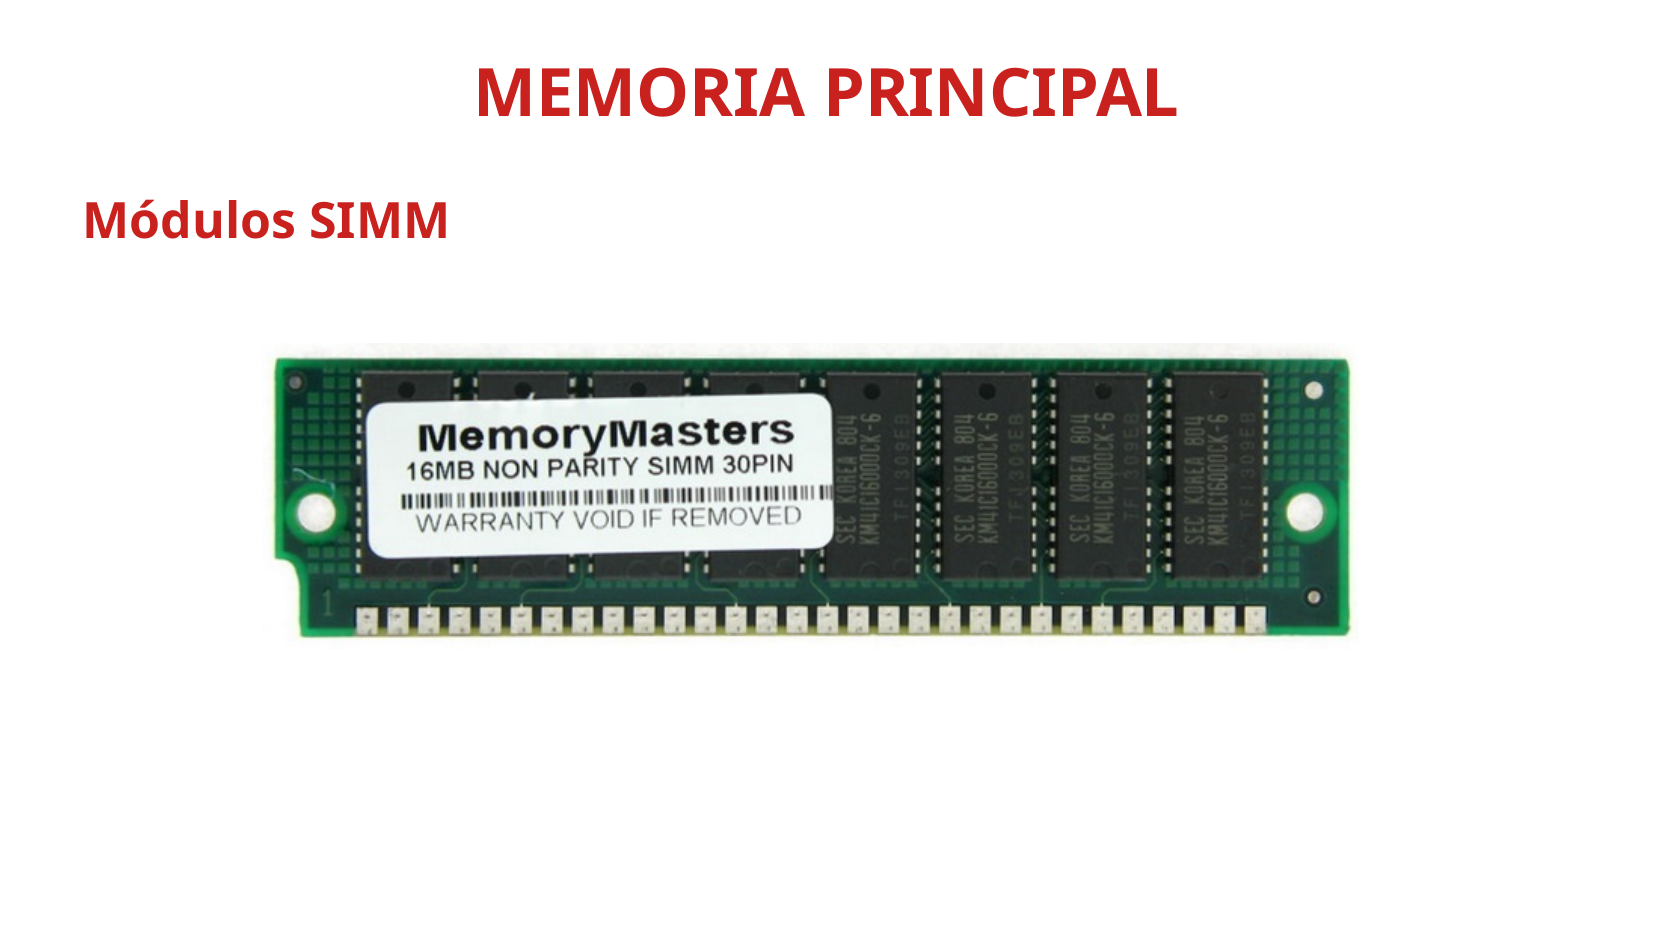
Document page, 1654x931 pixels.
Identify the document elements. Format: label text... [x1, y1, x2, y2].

title MEMORIA PRINCIPAL [82, 37, 1571, 148]
subtitle Módulos SIMM [82, 171, 1571, 851]
picture [262, 343, 1359, 650]
